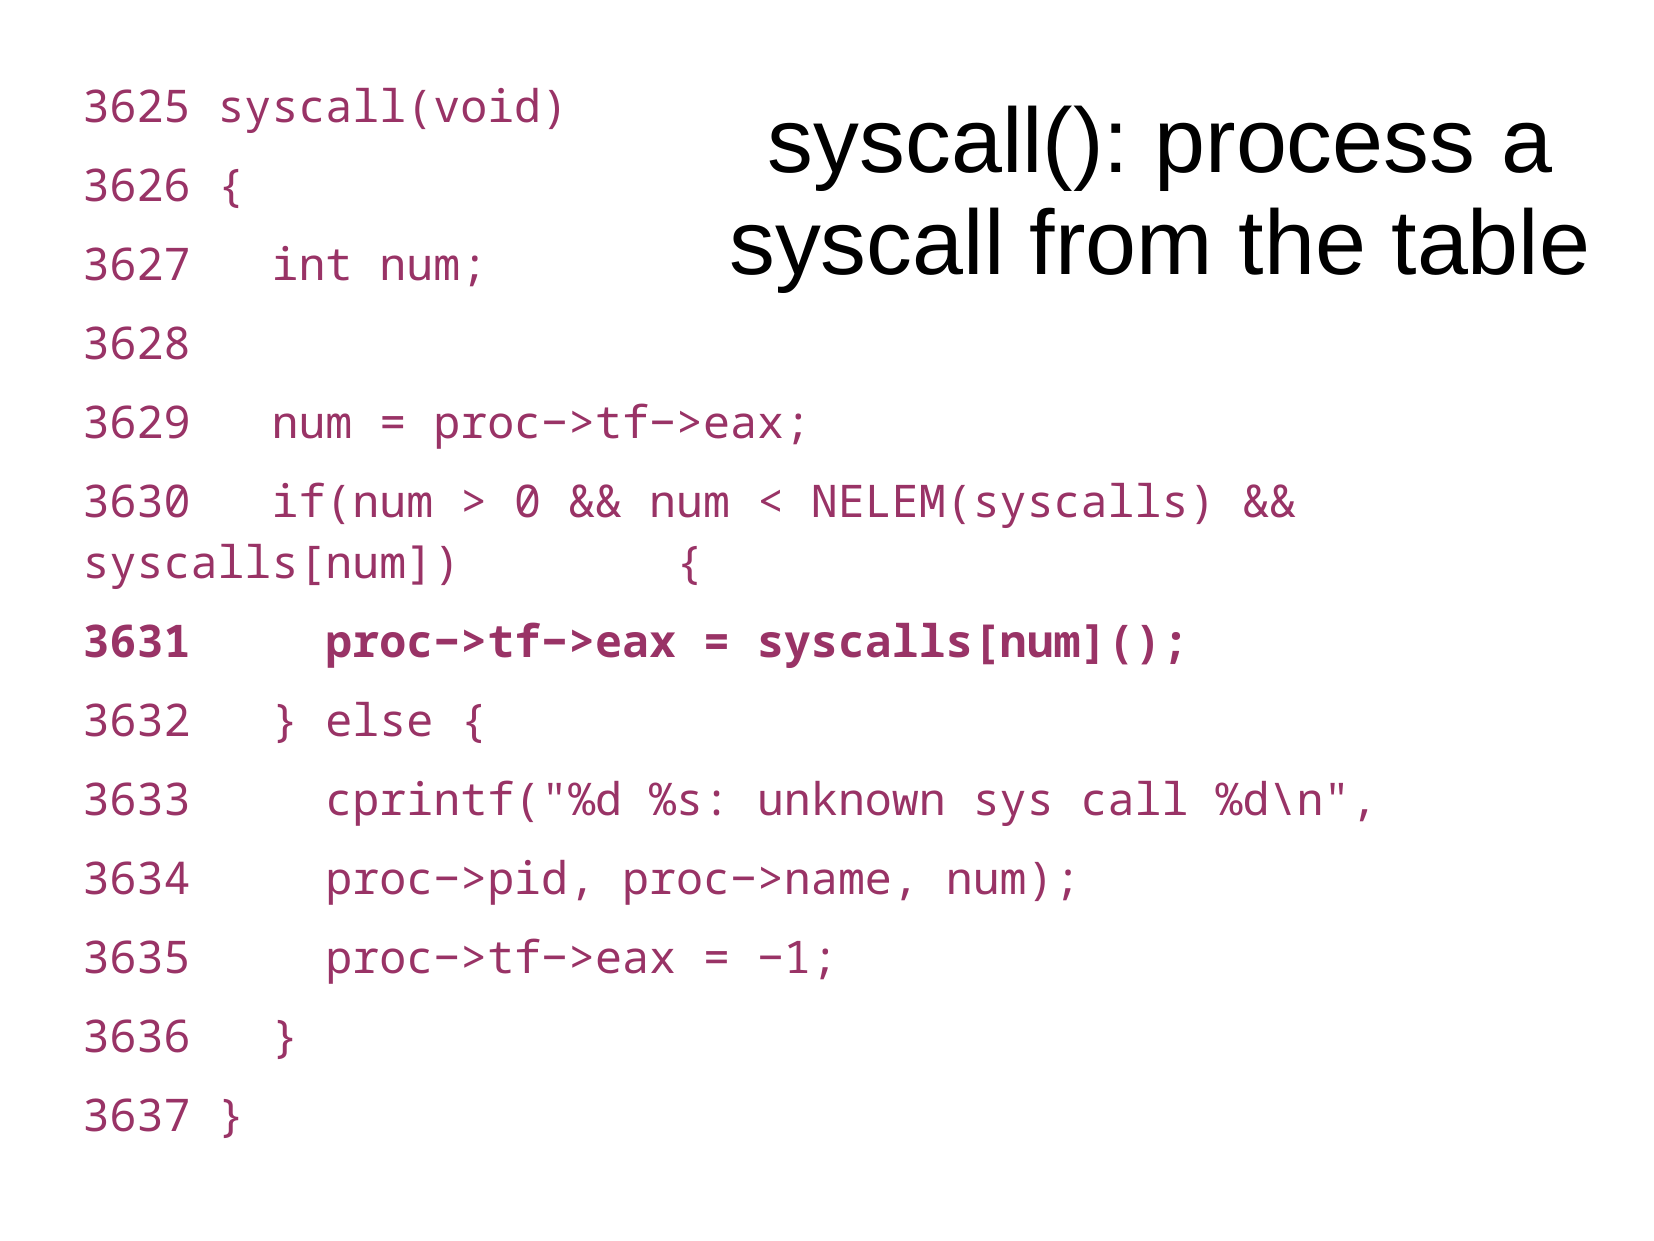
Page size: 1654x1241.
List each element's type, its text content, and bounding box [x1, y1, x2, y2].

list 3625 syscall(void) 3626 { 3627 int num; 3628 3629 num = proc−>tf−>eax; 3630 if(num > 0 && num < NELEM(syscalls) && syscalls[num]) { 3631 proc−>tf−>eax = syscalls[num](); 3632 } else { 3633 cprintf("%d %s: unknown sys call %d\n", 3634 proc−>pid, proc−>name, num); 3635 proc−>tf−>eax = −1; 3636 } 3637 } [82, 75, 1571, 1163]
title syscall(): process a syscall from the table [712, 88, 1609, 296]
